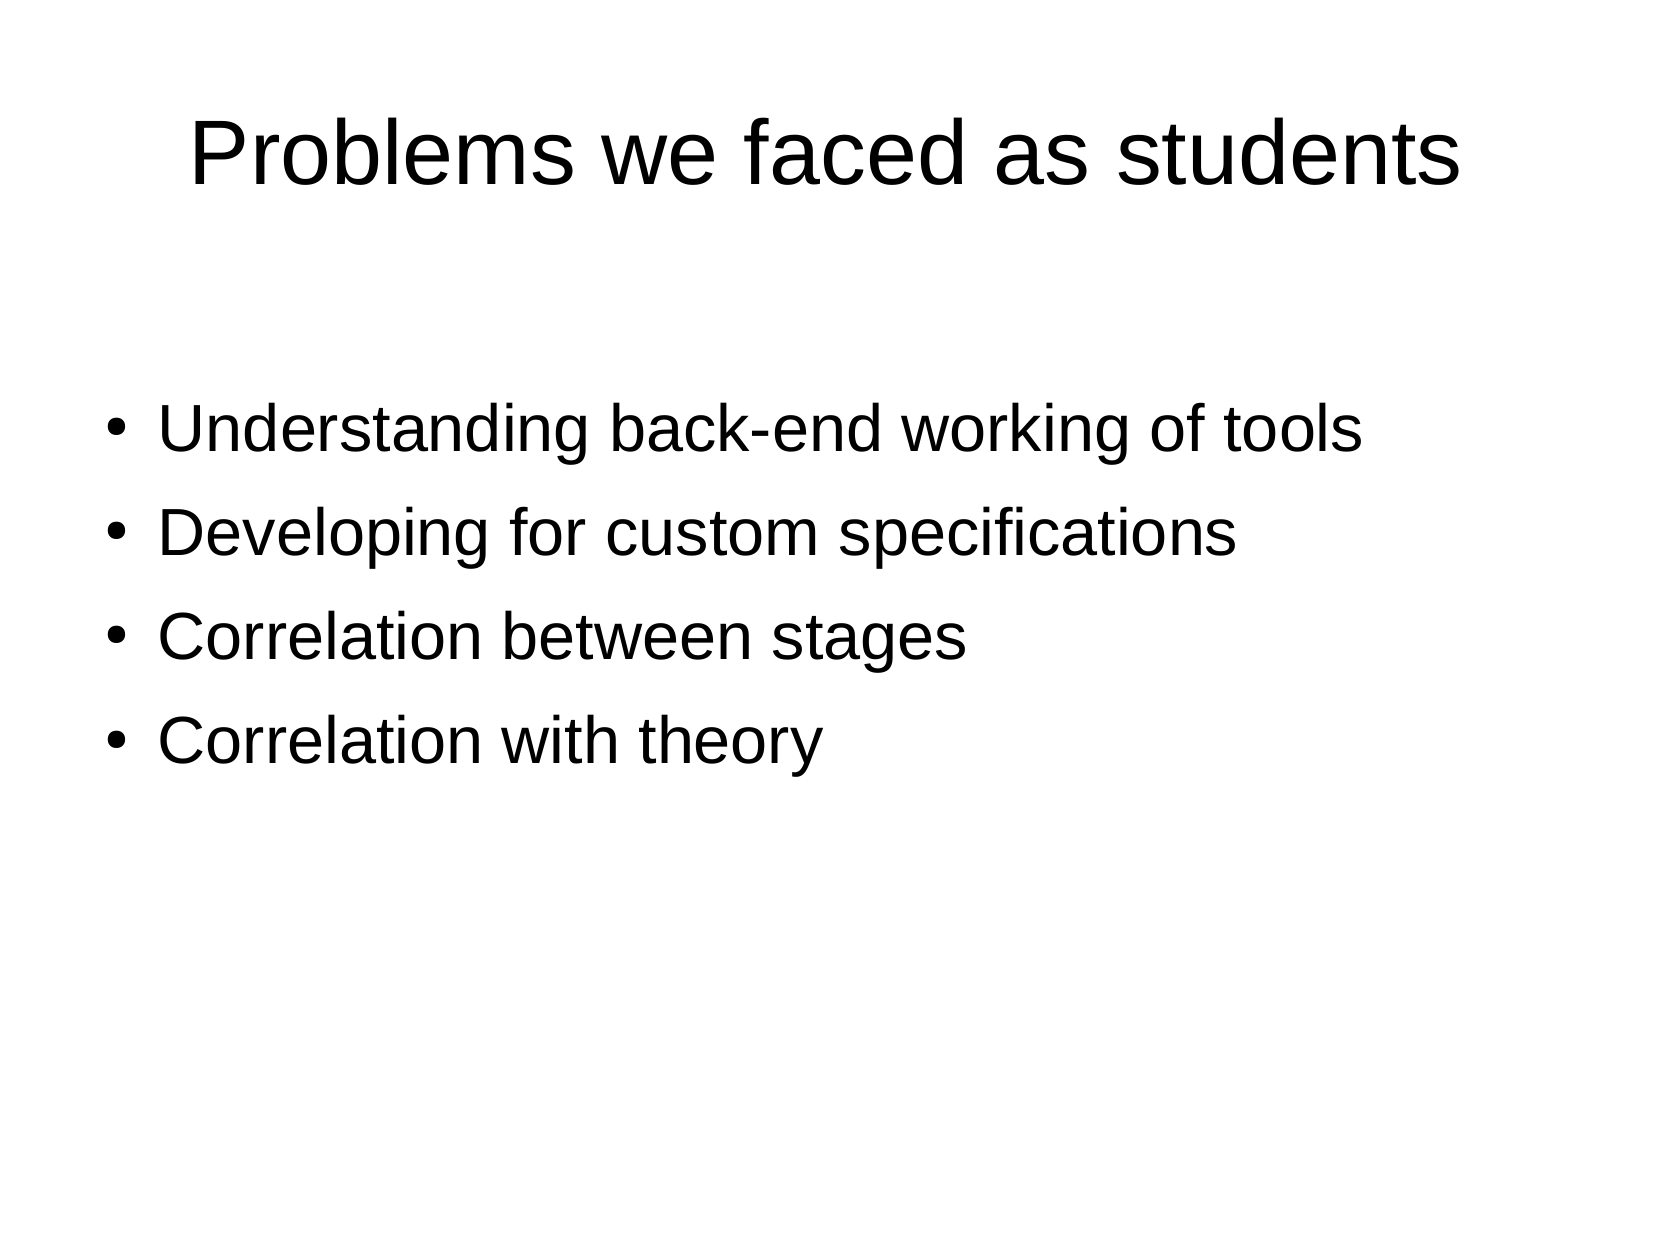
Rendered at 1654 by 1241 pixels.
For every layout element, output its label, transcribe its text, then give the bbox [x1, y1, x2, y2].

title Problems we faced as students [82, 49, 1571, 257]
list Understanding back-end working of tools Developing for custom specifications Correlation between stages Correlation with theory [86, 390, 1576, 1111]
